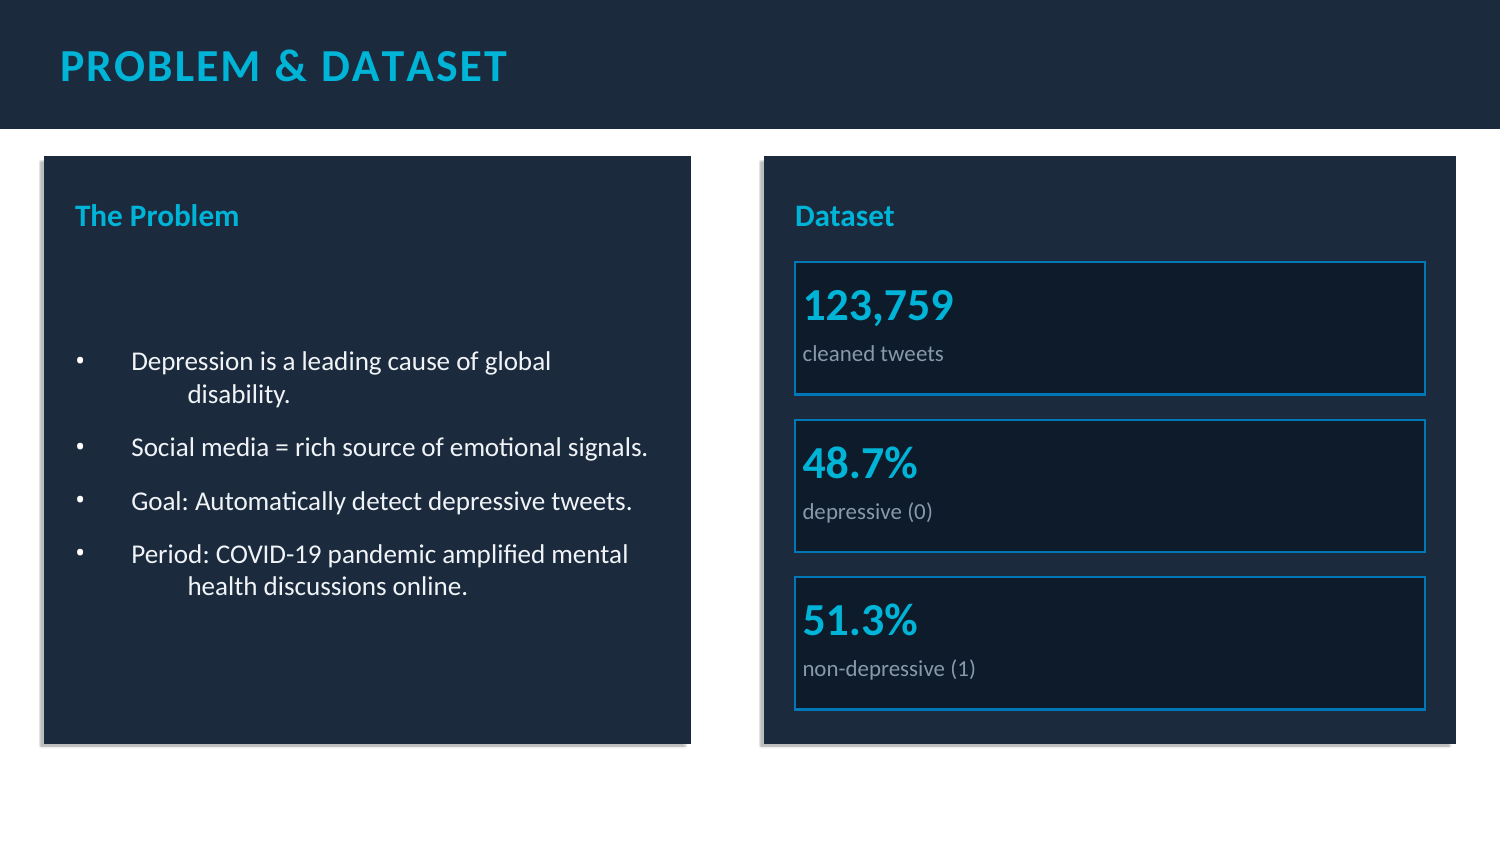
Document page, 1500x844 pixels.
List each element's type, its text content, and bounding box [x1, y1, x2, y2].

text_box non-depressive (1) [803, 645, 1403, 690]
text_box depressive (0) [803, 488, 1403, 533]
text_box [0, 0, 1500, 128]
text_box [45, 158, 690, 743]
text_box 123,759 [803, 268, 1103, 330]
text_box 51.3% [803, 583, 1103, 645]
text_box Depression is a leading cause of global disability. Social media = rich source of emotional signals. Goal: Automatically detect depressive tweets. Period: COVID-19 pandemic amplified mental health discussions online. [75, 263, 660, 683]
text_box 48.7% [803, 426, 1103, 488]
text_box The Problem [75, 180, 660, 248]
text_box cleaned tweets [803, 330, 1403, 375]
text_box [765, 158, 1455, 743]
text_box Dataset [795, 180, 1425, 248]
text_box PROBLEM & DATASET [60, 18, 1410, 108]
